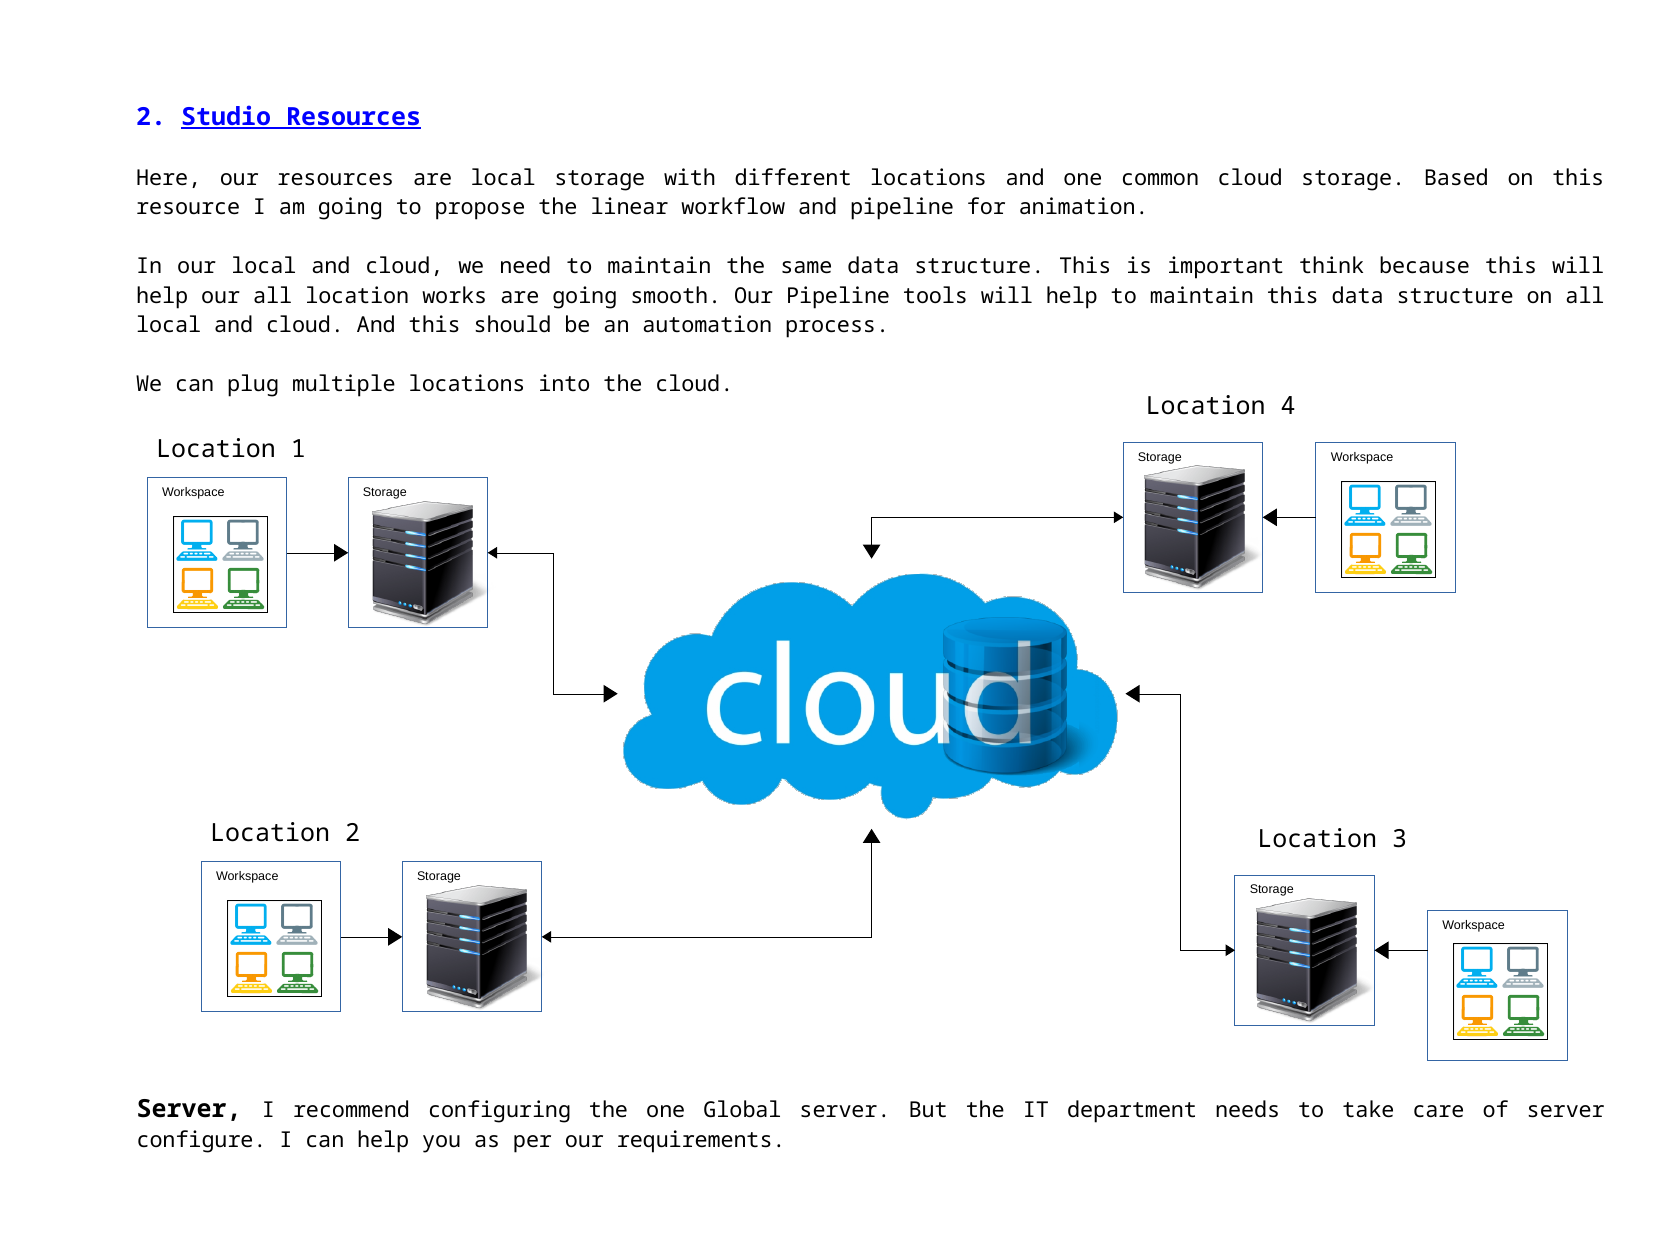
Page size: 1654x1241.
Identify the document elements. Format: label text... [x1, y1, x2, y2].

text_box Storage [1234, 875, 1375, 1026]
text_box Workspace [1427, 910, 1568, 1061]
text_box Storage [1123, 442, 1263, 593]
text_box Storage [402, 861, 542, 1012]
text_box Server, I recommend configuring the one Global server. But the IT department needs to take care of server configure. I can help you as per our requirements. [121, 1083, 1622, 1216]
picture [488, 554, 496, 627]
picture [1263, 519, 1268, 591]
text_box 2. Studio Resources Here, our resources are local storage with different locations and one common cloud storage. Based on this resource I am going to propose the linear workflow and pipeline for animation. In our local and cloud, we need to maintain the same data structure. This is important think because this will help our all location works are going smooth. Our Pipeline tools will help to maintain this data structure on all local and cloud. And this should be an automation process. We can plug multiple locations into the cloud. [121, 91, 1622, 360]
text_box Workspace [201, 861, 341, 1012]
text_box Location 2 [195, 807, 376, 852]
picture [542, 938, 550, 1011]
picture [542, 875, 550, 936]
picture [1263, 455, 1268, 516]
text_box Location 4 [1130, 380, 1311, 425]
text_box Location 1 [141, 423, 322, 468]
text_box Workspace [1315, 442, 1456, 593]
picture [488, 491, 496, 551]
text_box Workspace [147, 477, 287, 628]
text_box Storage [348, 477, 488, 628]
picture [617, 558, 1126, 829]
picture [1375, 888, 1380, 949]
picture [1375, 952, 1380, 1024]
text_box Location 3 [1242, 813, 1423, 858]
